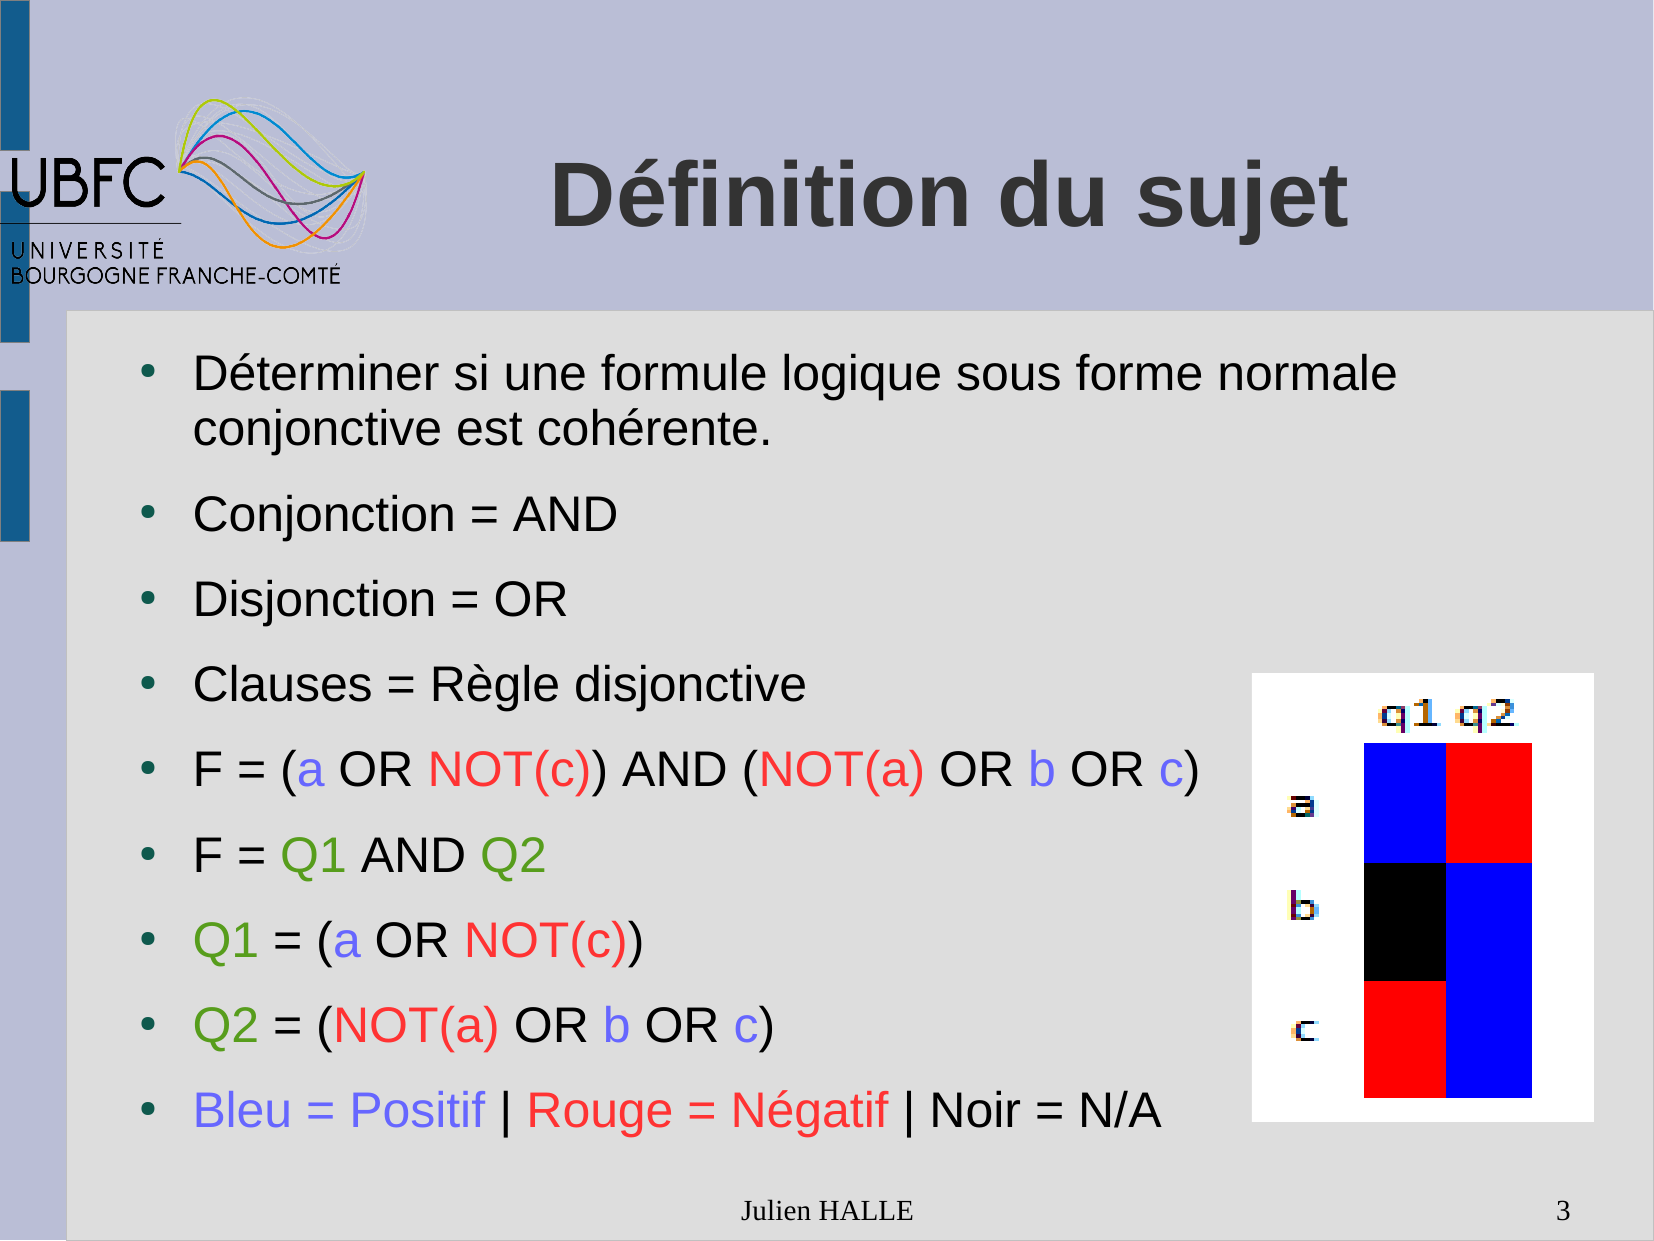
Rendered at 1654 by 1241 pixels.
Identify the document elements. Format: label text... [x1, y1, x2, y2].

picture [0, 97, 366, 284]
picture [1251, 673, 1594, 1123]
title Définition du sujet [366, 91, 1534, 299]
list Déterminer si une formule logique sous forme normale conjonctive est cohérente. Conjonction = AND Disjonction = OR Clauses = Règle disjonctive F = (a OR NOT(c)) AND (NOT(a) OR b OR c) F = Q1 AND Q2 Q1 = (a OR NOT(c)) Q2 = (NOT(a) OR b OR c) Bleu = Positif | Rouge = Négatif | Noir = N/A [121, 344, 1534, 1139]
